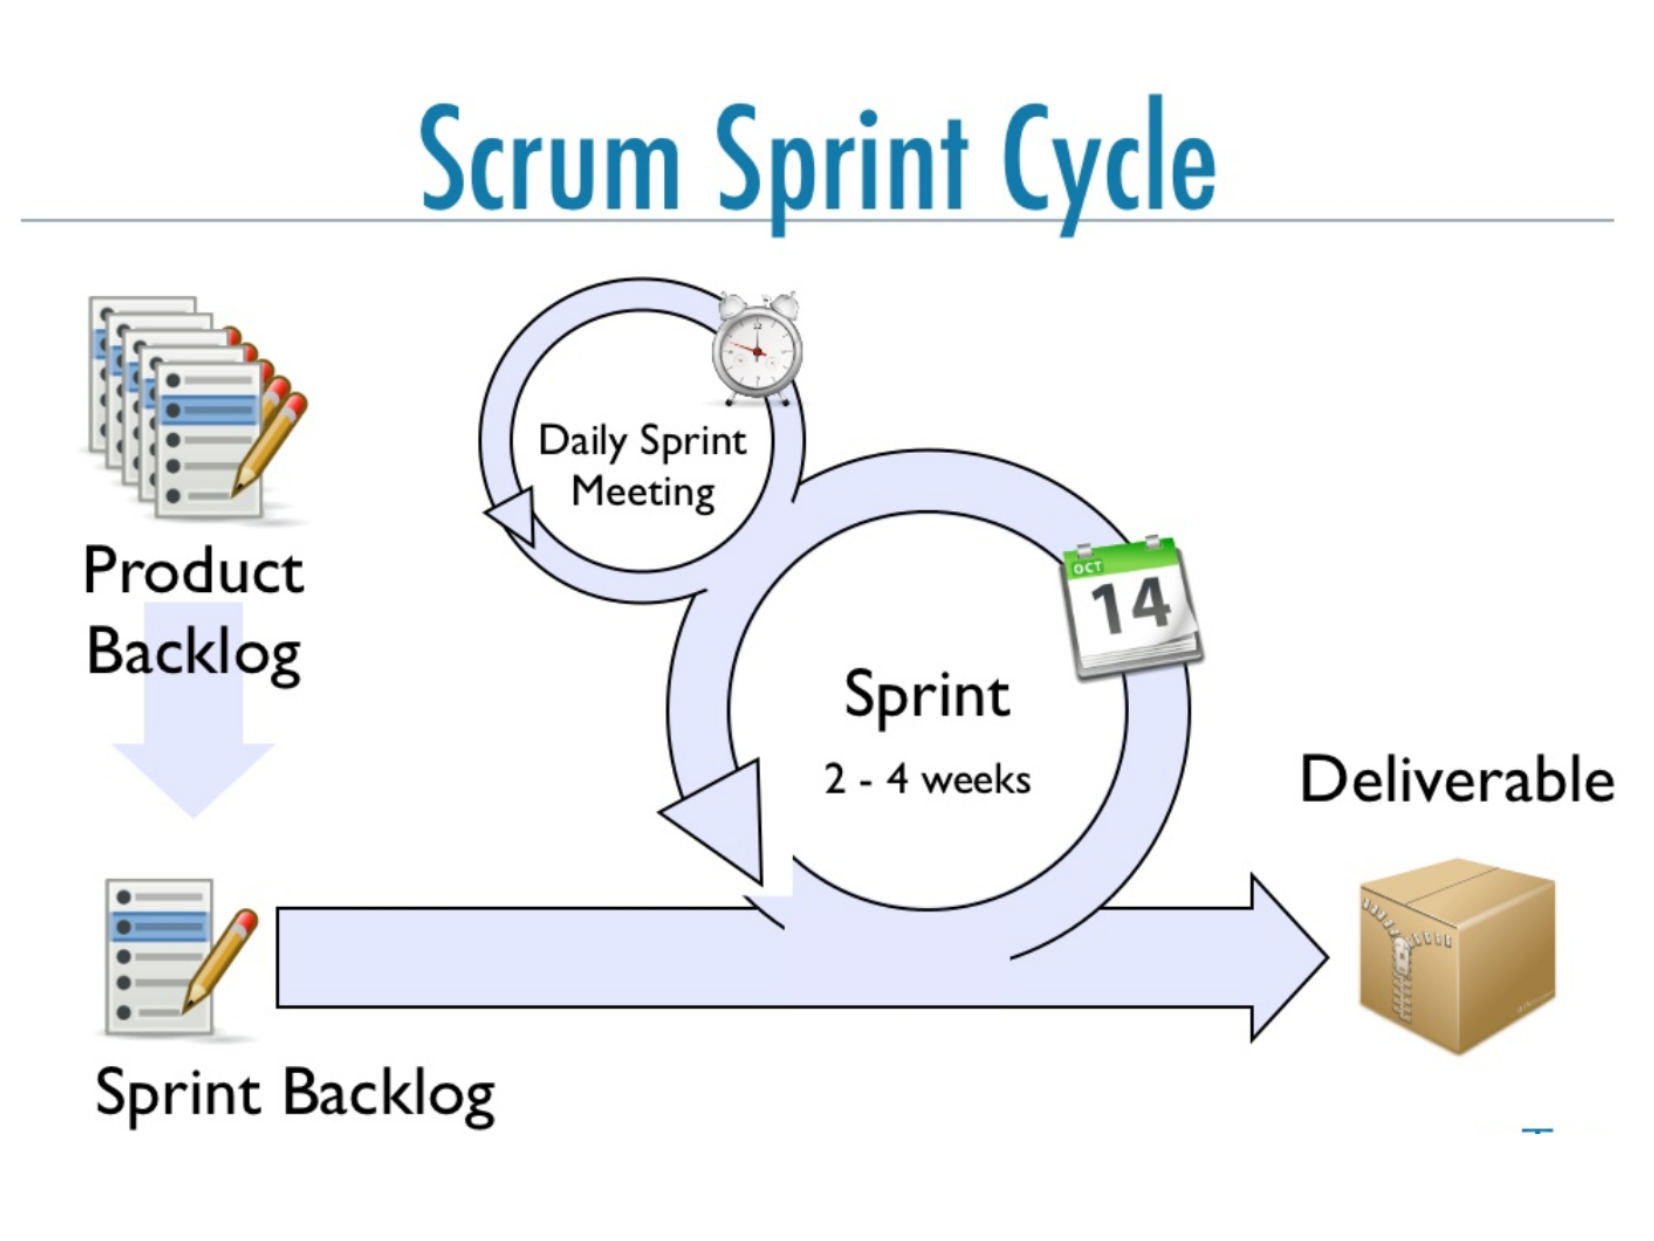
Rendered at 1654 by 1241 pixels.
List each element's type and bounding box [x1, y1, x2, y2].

picture [11, 75, 1630, 1134]
